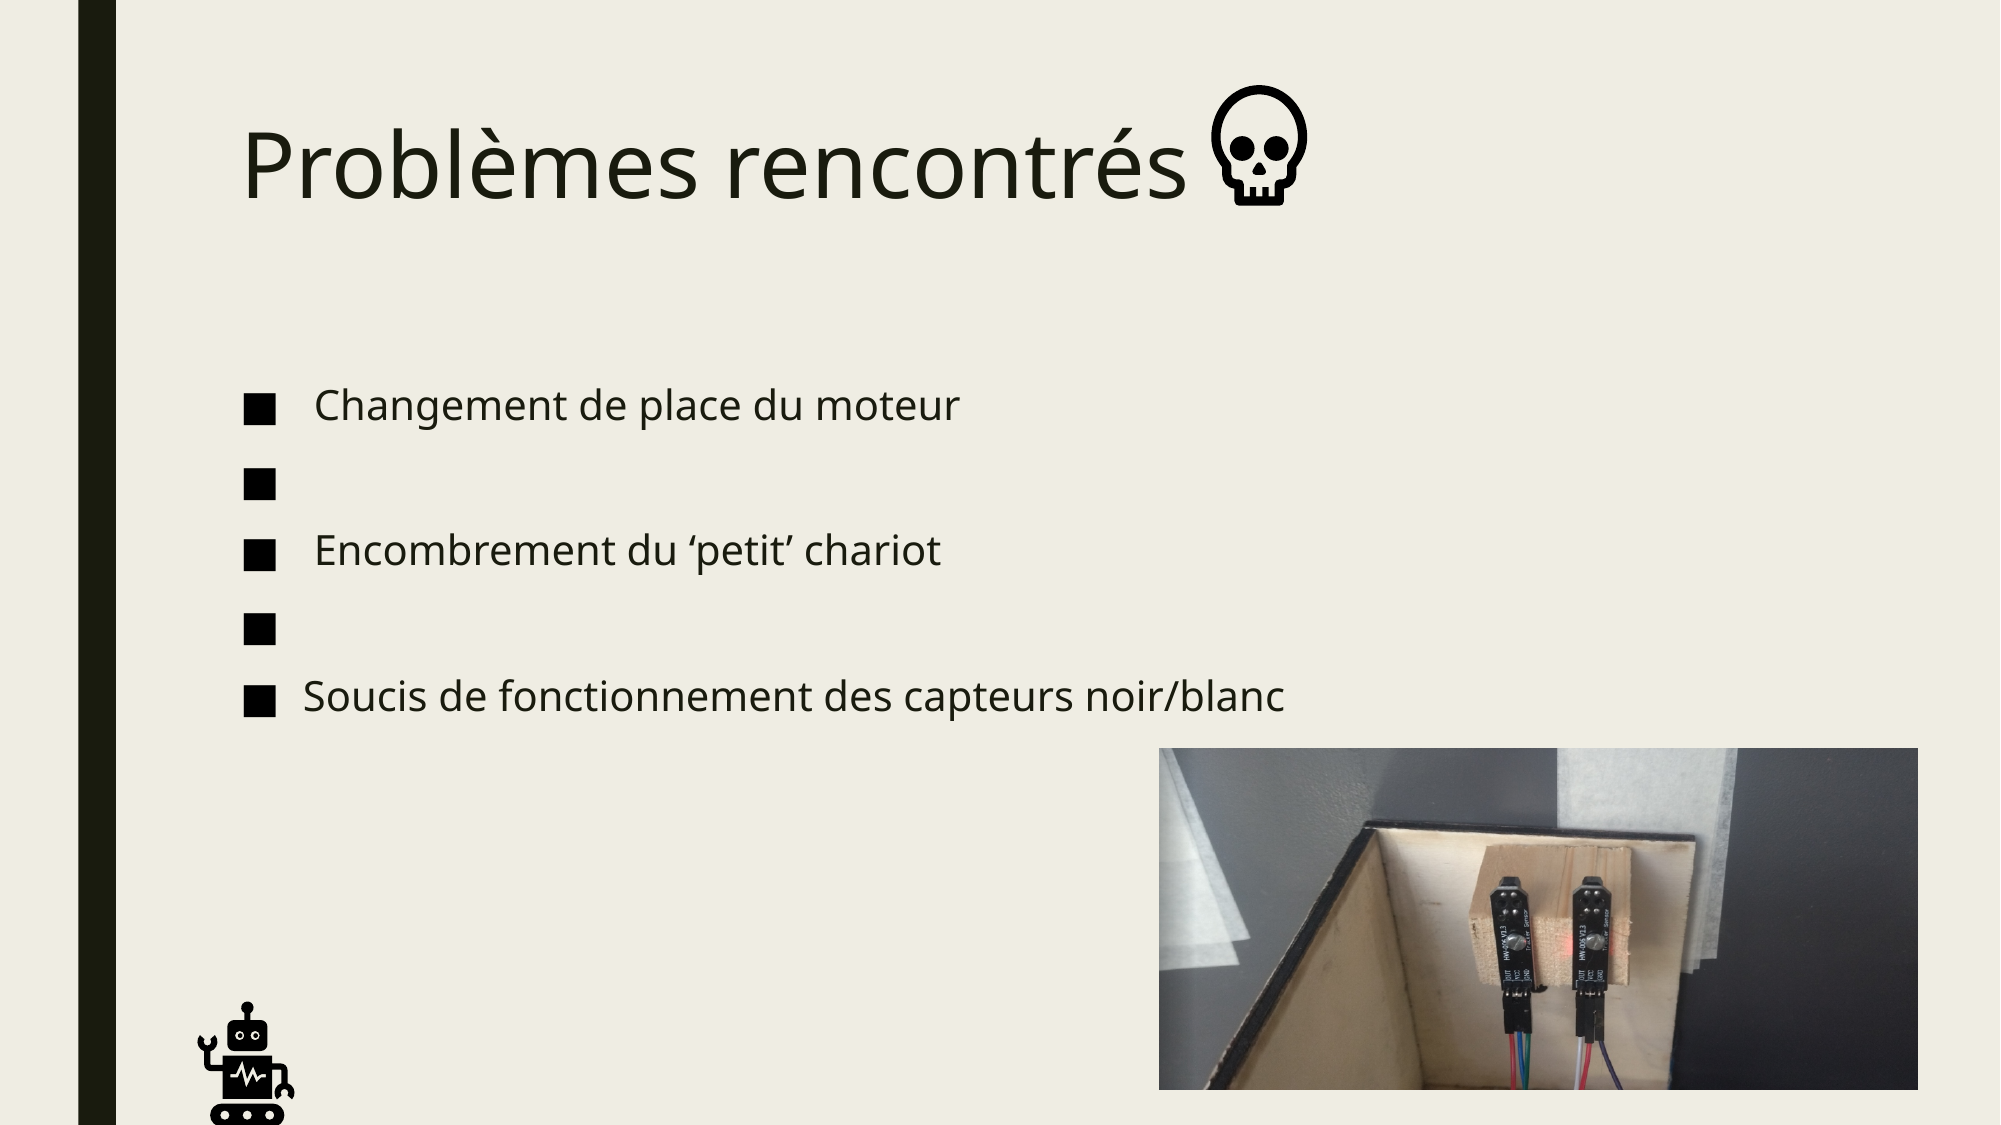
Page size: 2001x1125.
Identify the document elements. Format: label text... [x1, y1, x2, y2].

picture [1184, 70, 1335, 221]
list Changement de place du moteur Encombrement du ‘petit’ chariot Soucis de fonctionnement des capteurs noir/blanc [225, 375, 1801, 963]
picture [1159, 748, 1918, 1090]
picture [172, 991, 323, 1125]
title Problèmes rencontrés [225, 112, 1801, 357]
